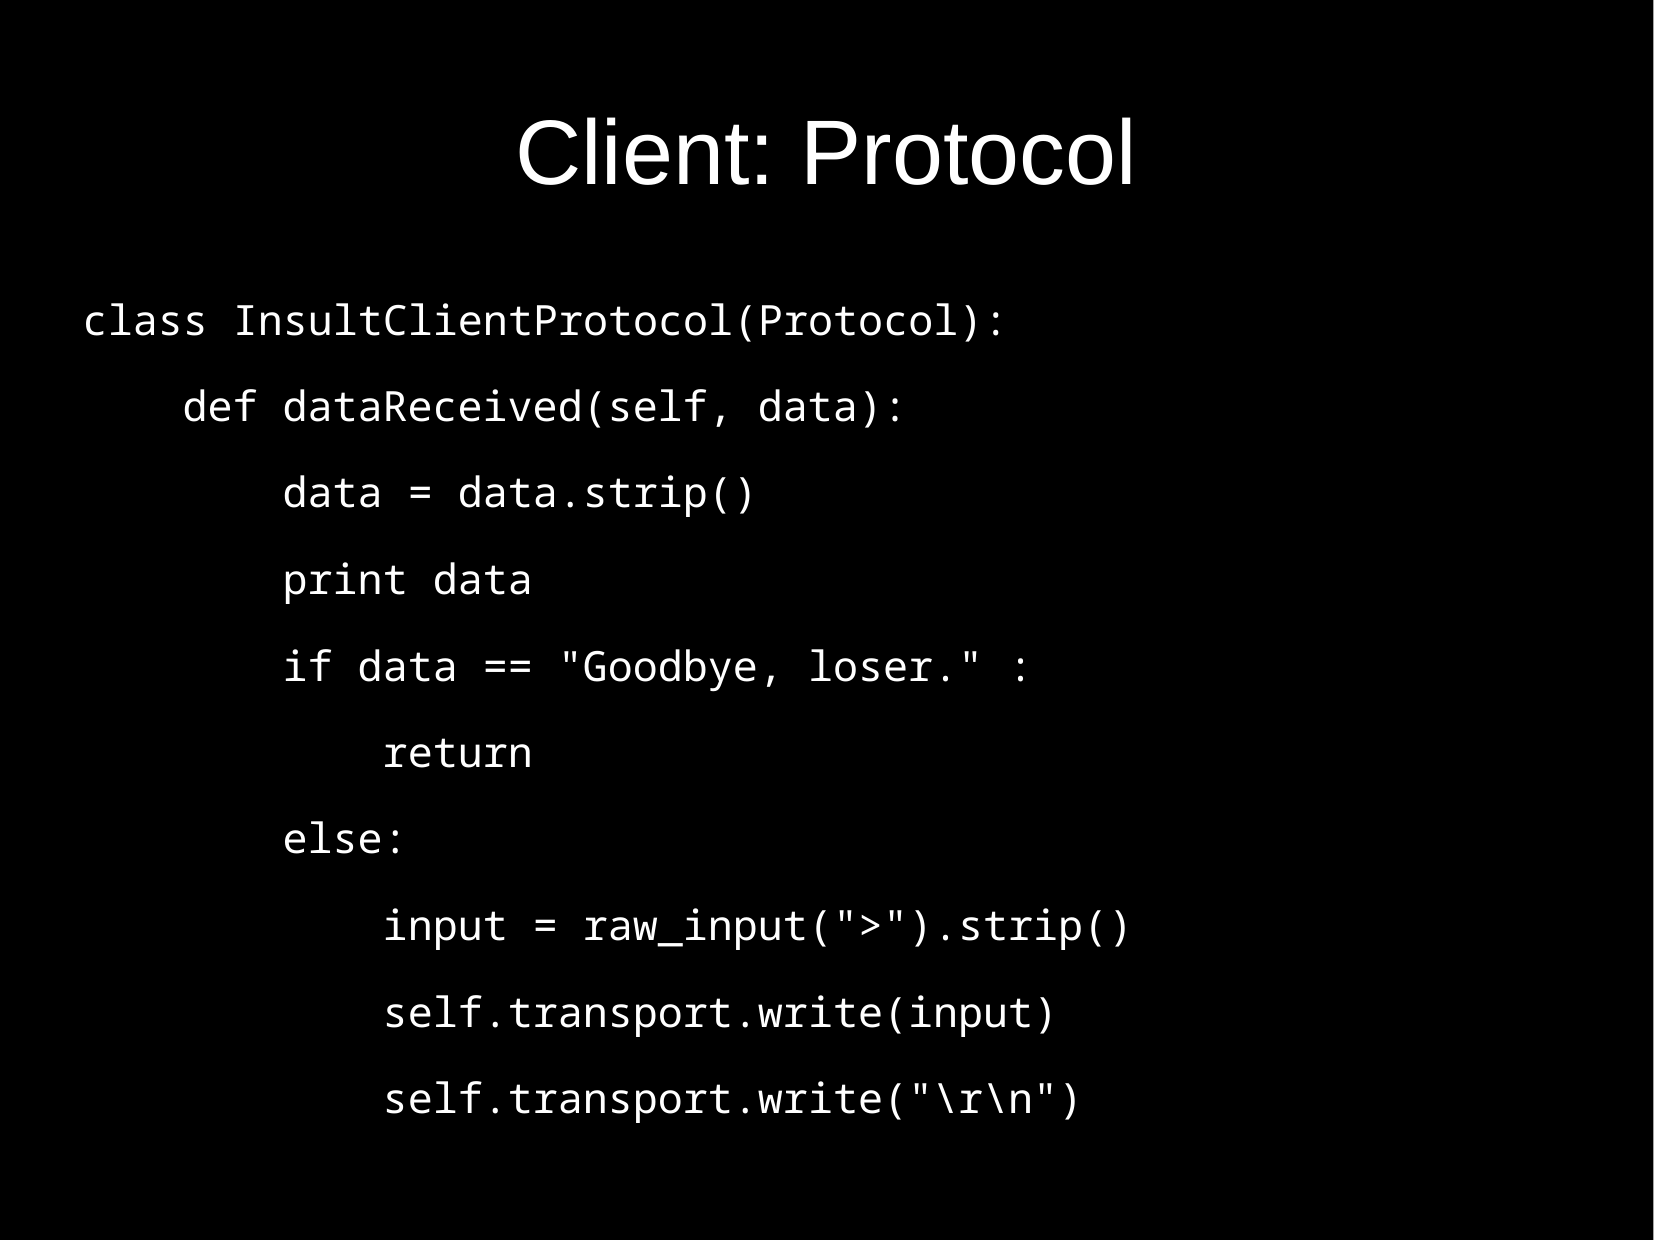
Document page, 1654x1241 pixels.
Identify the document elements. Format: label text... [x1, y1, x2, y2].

title Client: Protocol [82, 56, 1571, 250]
list class InsultClientProtocol(Protocol): def dataReceived(self, data): data = data.strip() print data if data == "Goodbye, loser." : return else: input = raw_input(">").strip() self.transport.write(input) self.transport.write("\r\n") [82, 290, 1571, 1094]
